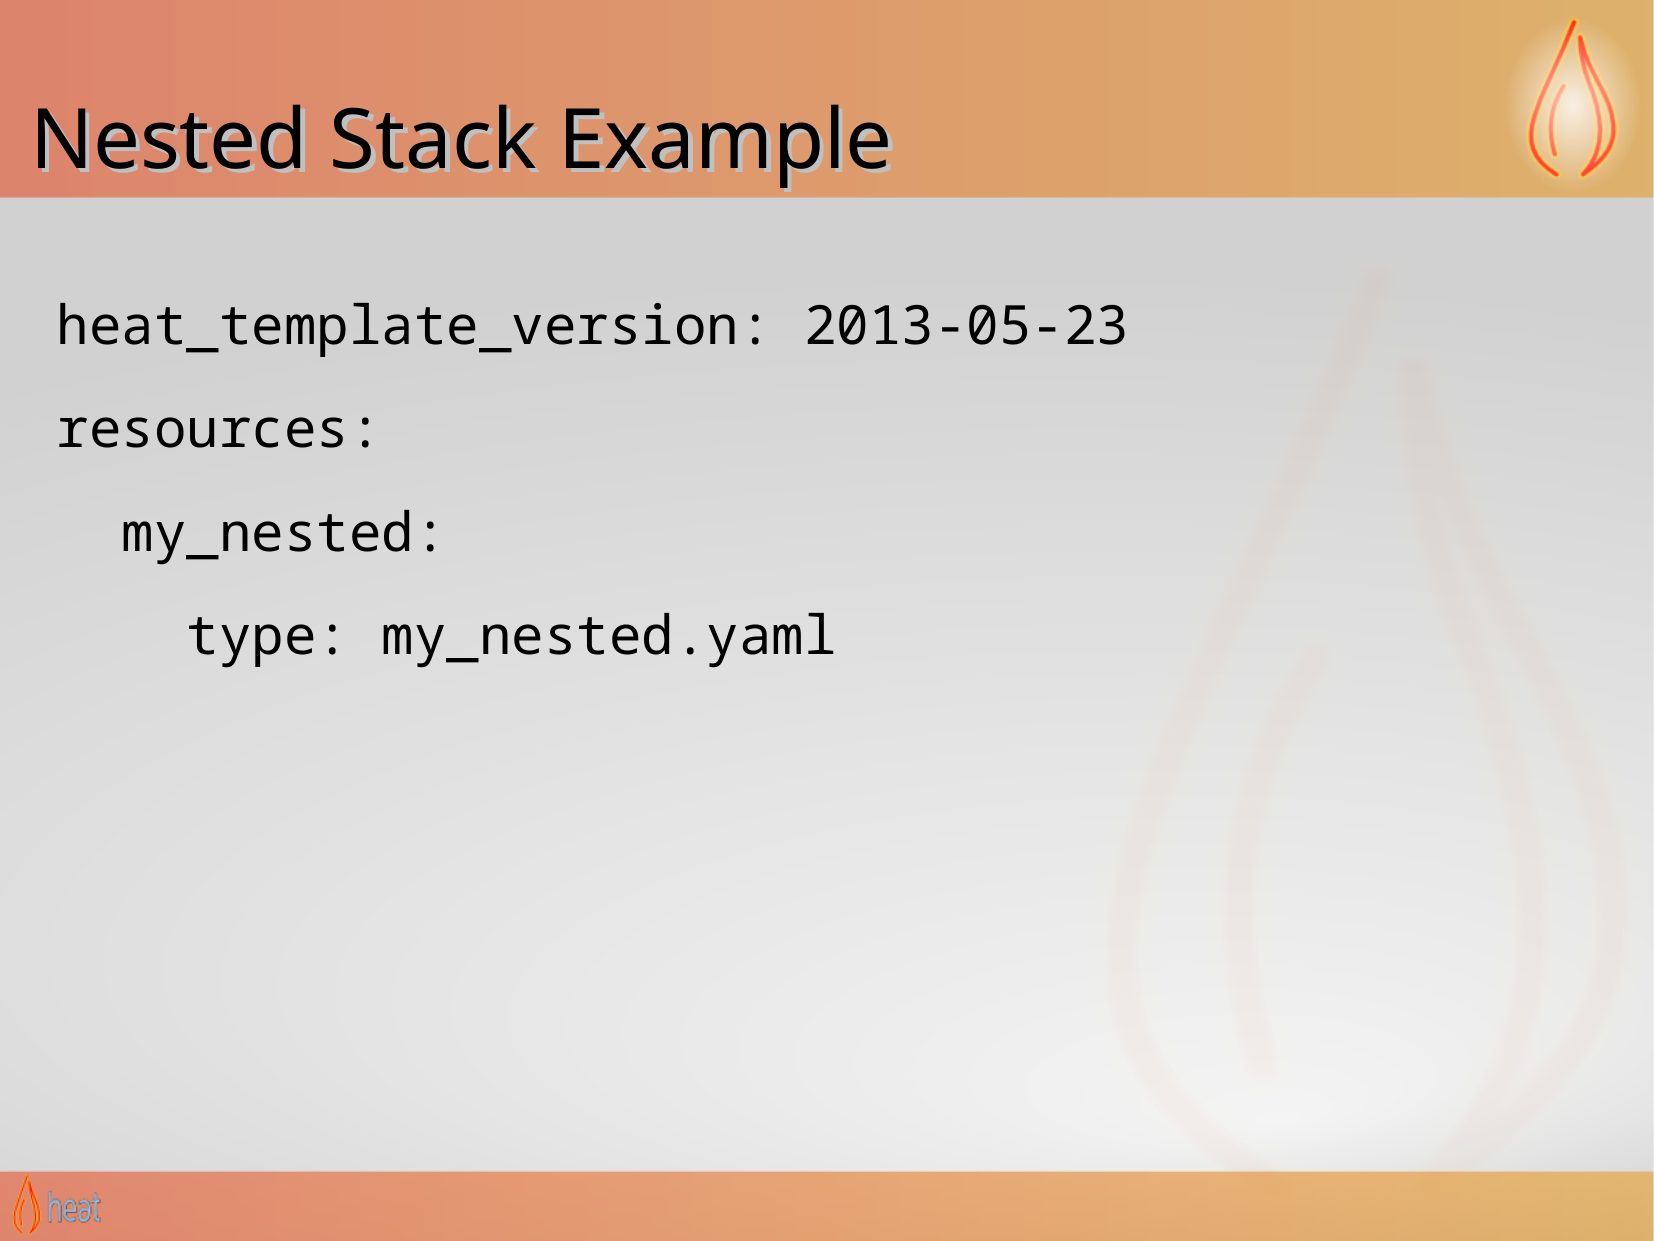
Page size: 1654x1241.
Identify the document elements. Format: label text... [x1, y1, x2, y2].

title Nested Stack Example [30, 23, 1606, 249]
picture [0, 0, 1654, 1241]
list heat_template_version: 2013-05-23 resources: my_nested: type: my_nested.yaml [56, 199, 1546, 1156]
